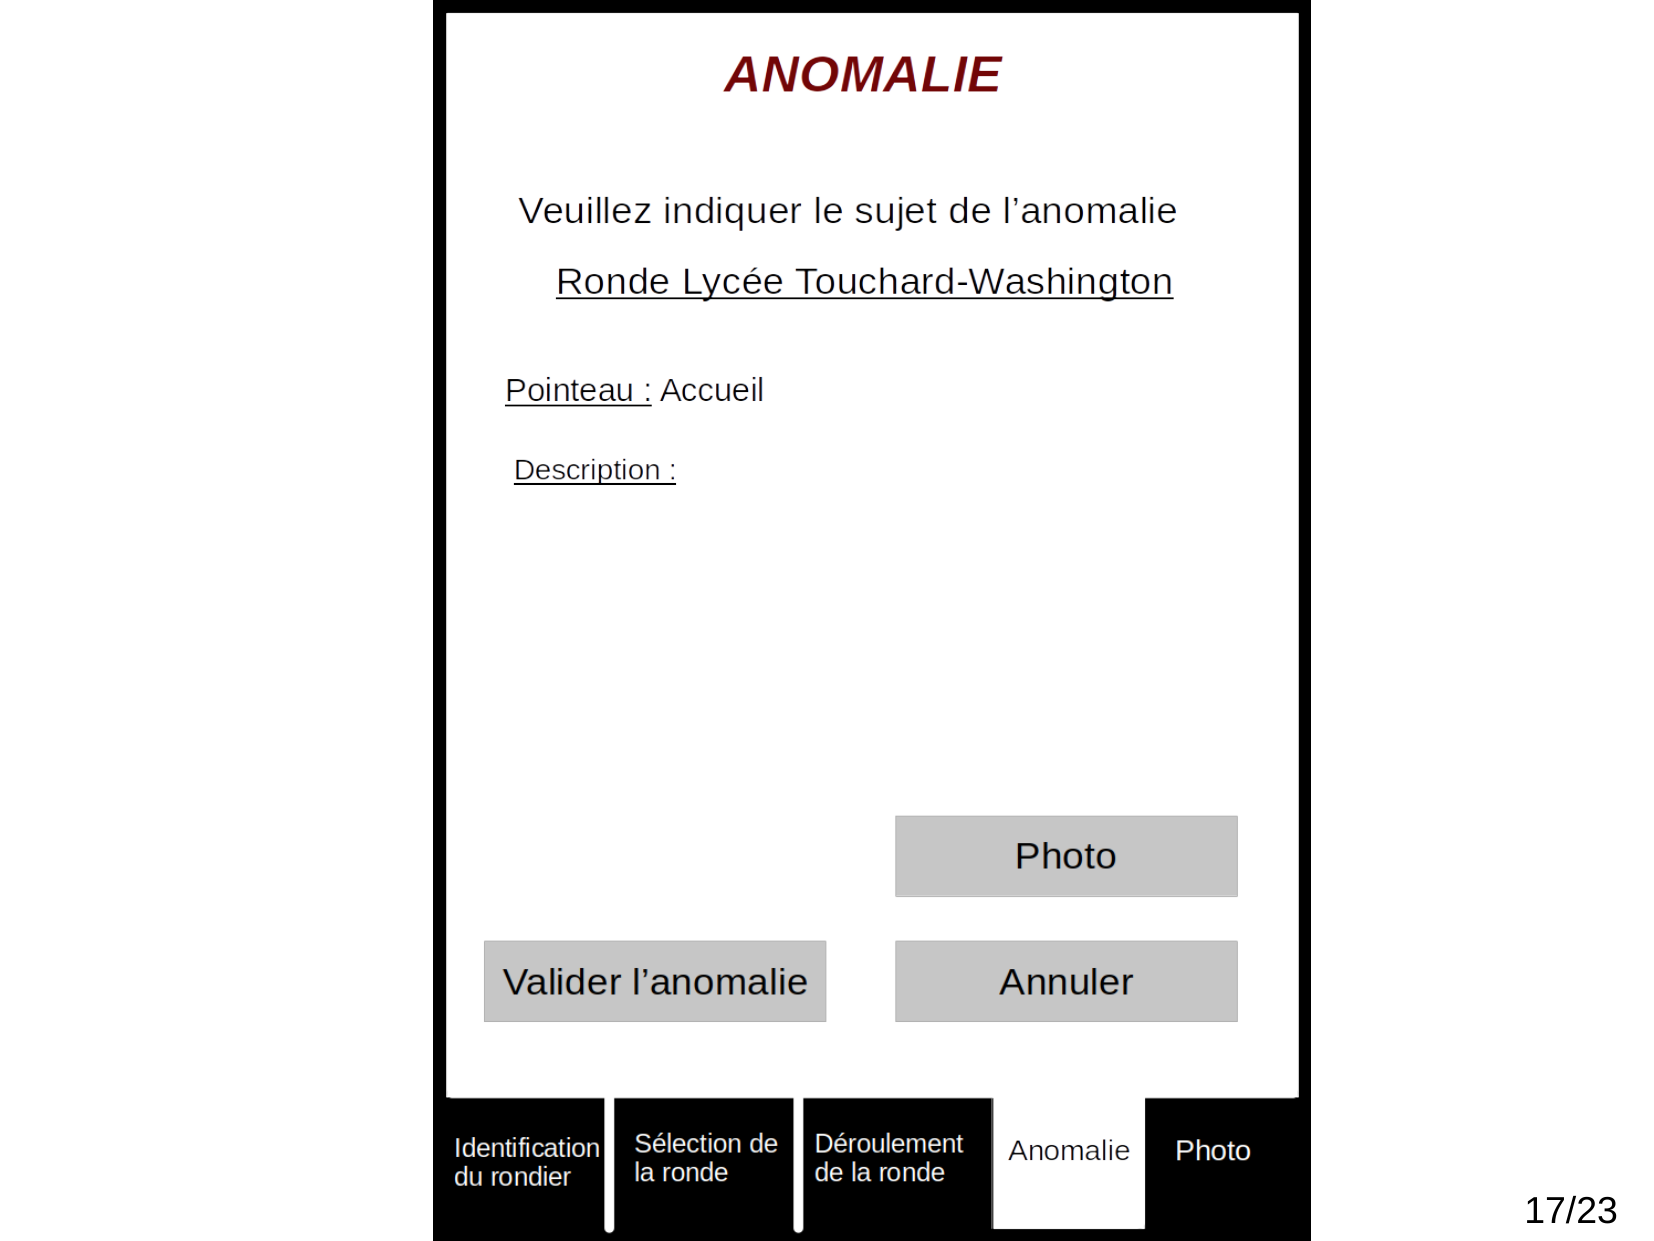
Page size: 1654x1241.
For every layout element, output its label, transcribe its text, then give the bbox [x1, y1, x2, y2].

picture [433, 0, 1311, 1241]
text_box <numéro>/23 [1509, 1182, 1654, 1241]
